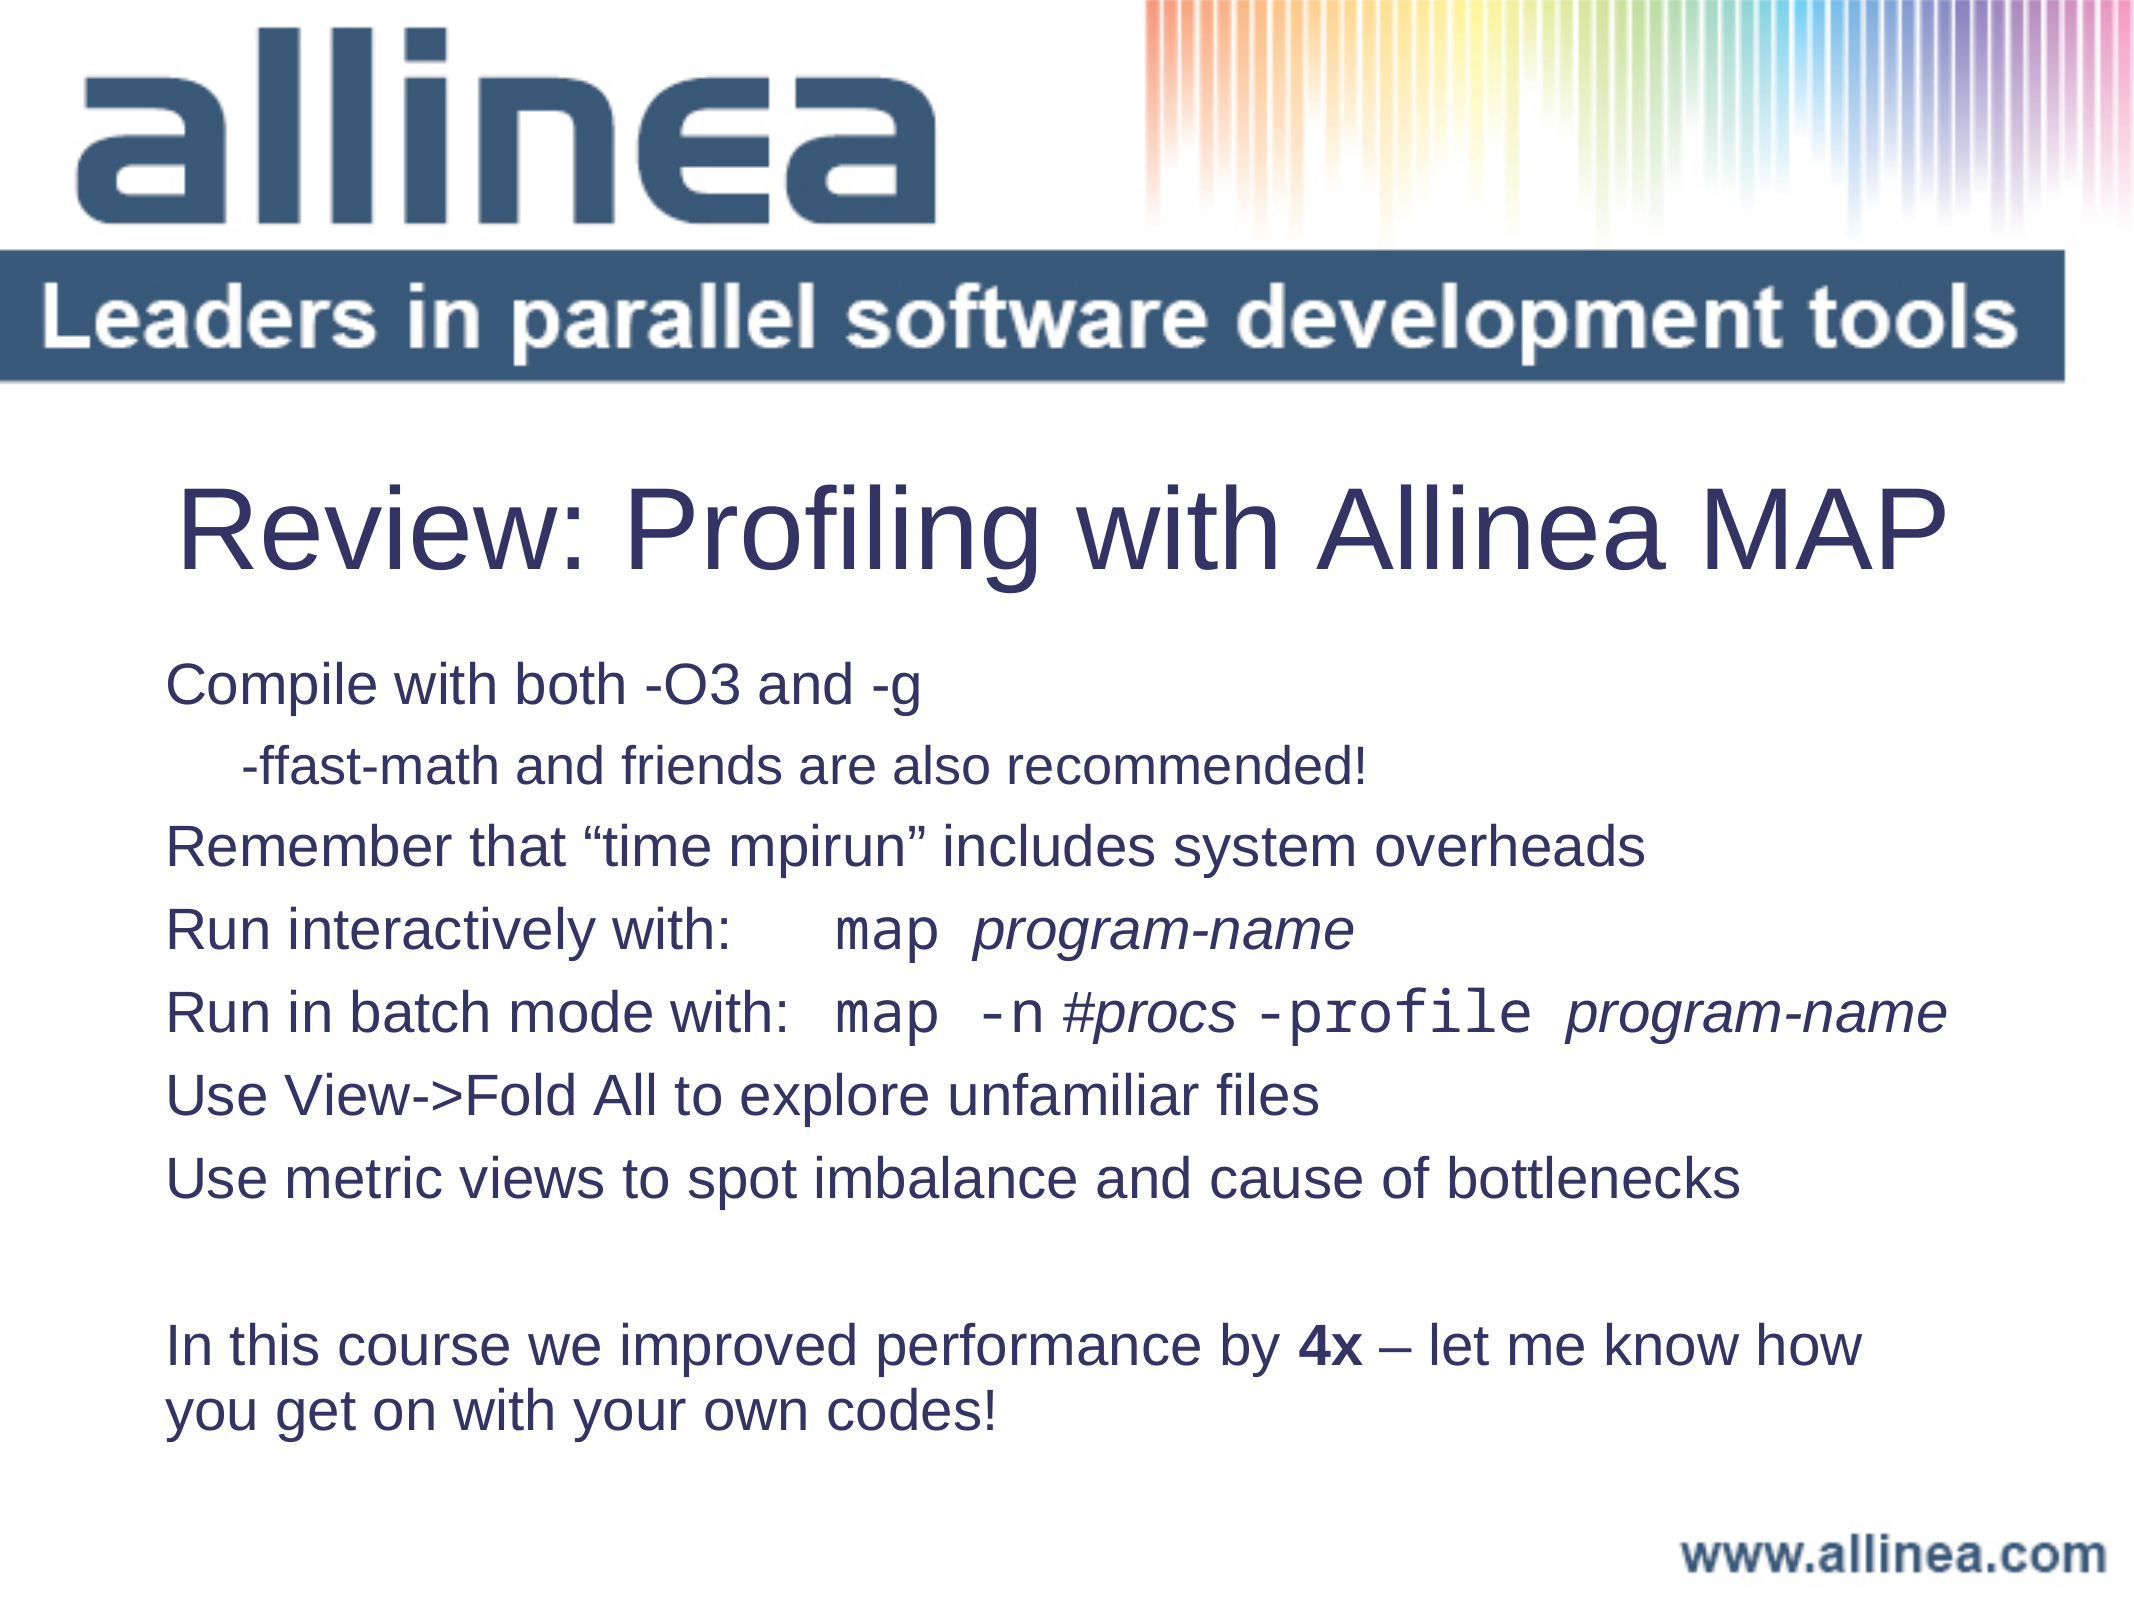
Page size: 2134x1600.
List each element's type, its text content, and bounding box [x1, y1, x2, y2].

text_box Compile with both -O3 and -g -ffast-math and friends are also recommended! Remember that “time mpirun” includes system overheads Run interactively with: map program-name Run in batch mode with: map -n #procs -profile program-name Use View->Fold All to explore unfamiliar files Use metric views to spot imbalance and cause of bottlenecks In this course we improved performance by 4x – let me know how you get on with your own codes! [165, 645, 1966, 1443]
text_box Review: Profiling with Allinea MAP [104, 392, 2026, 661]
picture [0, 0, 2134, 1600]
